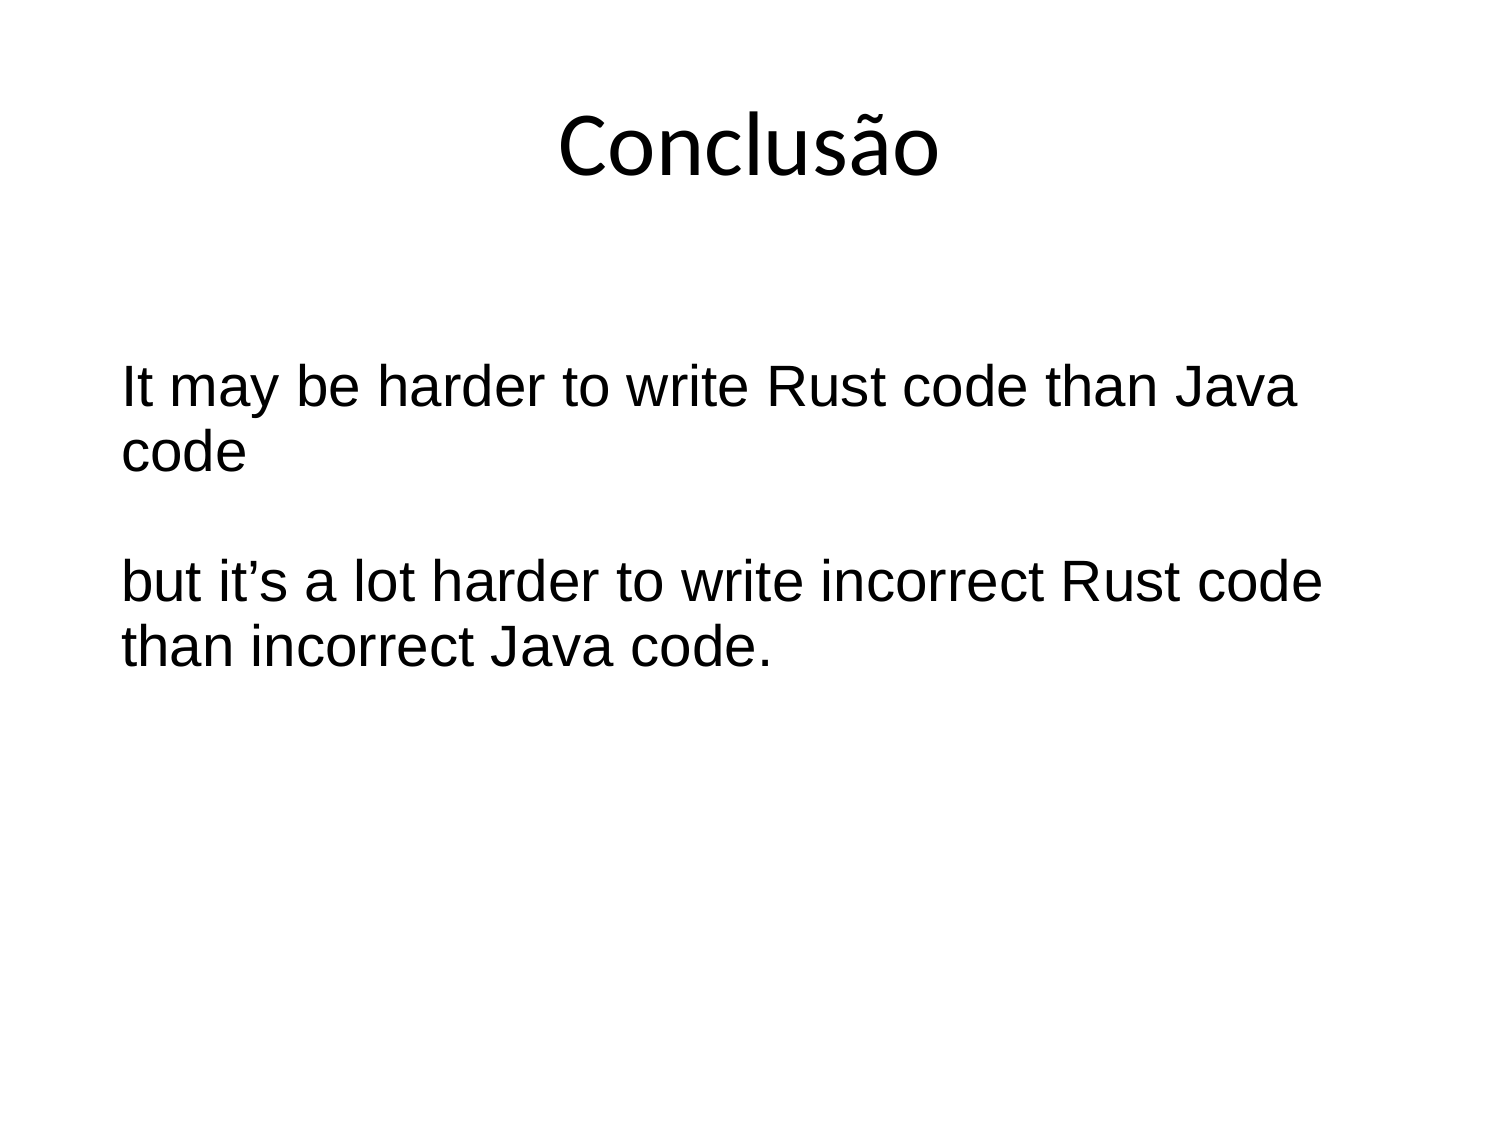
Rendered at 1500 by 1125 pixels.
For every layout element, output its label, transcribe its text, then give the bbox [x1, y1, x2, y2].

title Conclusão [75, 45, 1426, 233]
text_box It may be harder to write Rust code than Java code but it’s a lot harder to write incorrect Rust code than incorrect Java code. [106, 346, 1382, 733]
